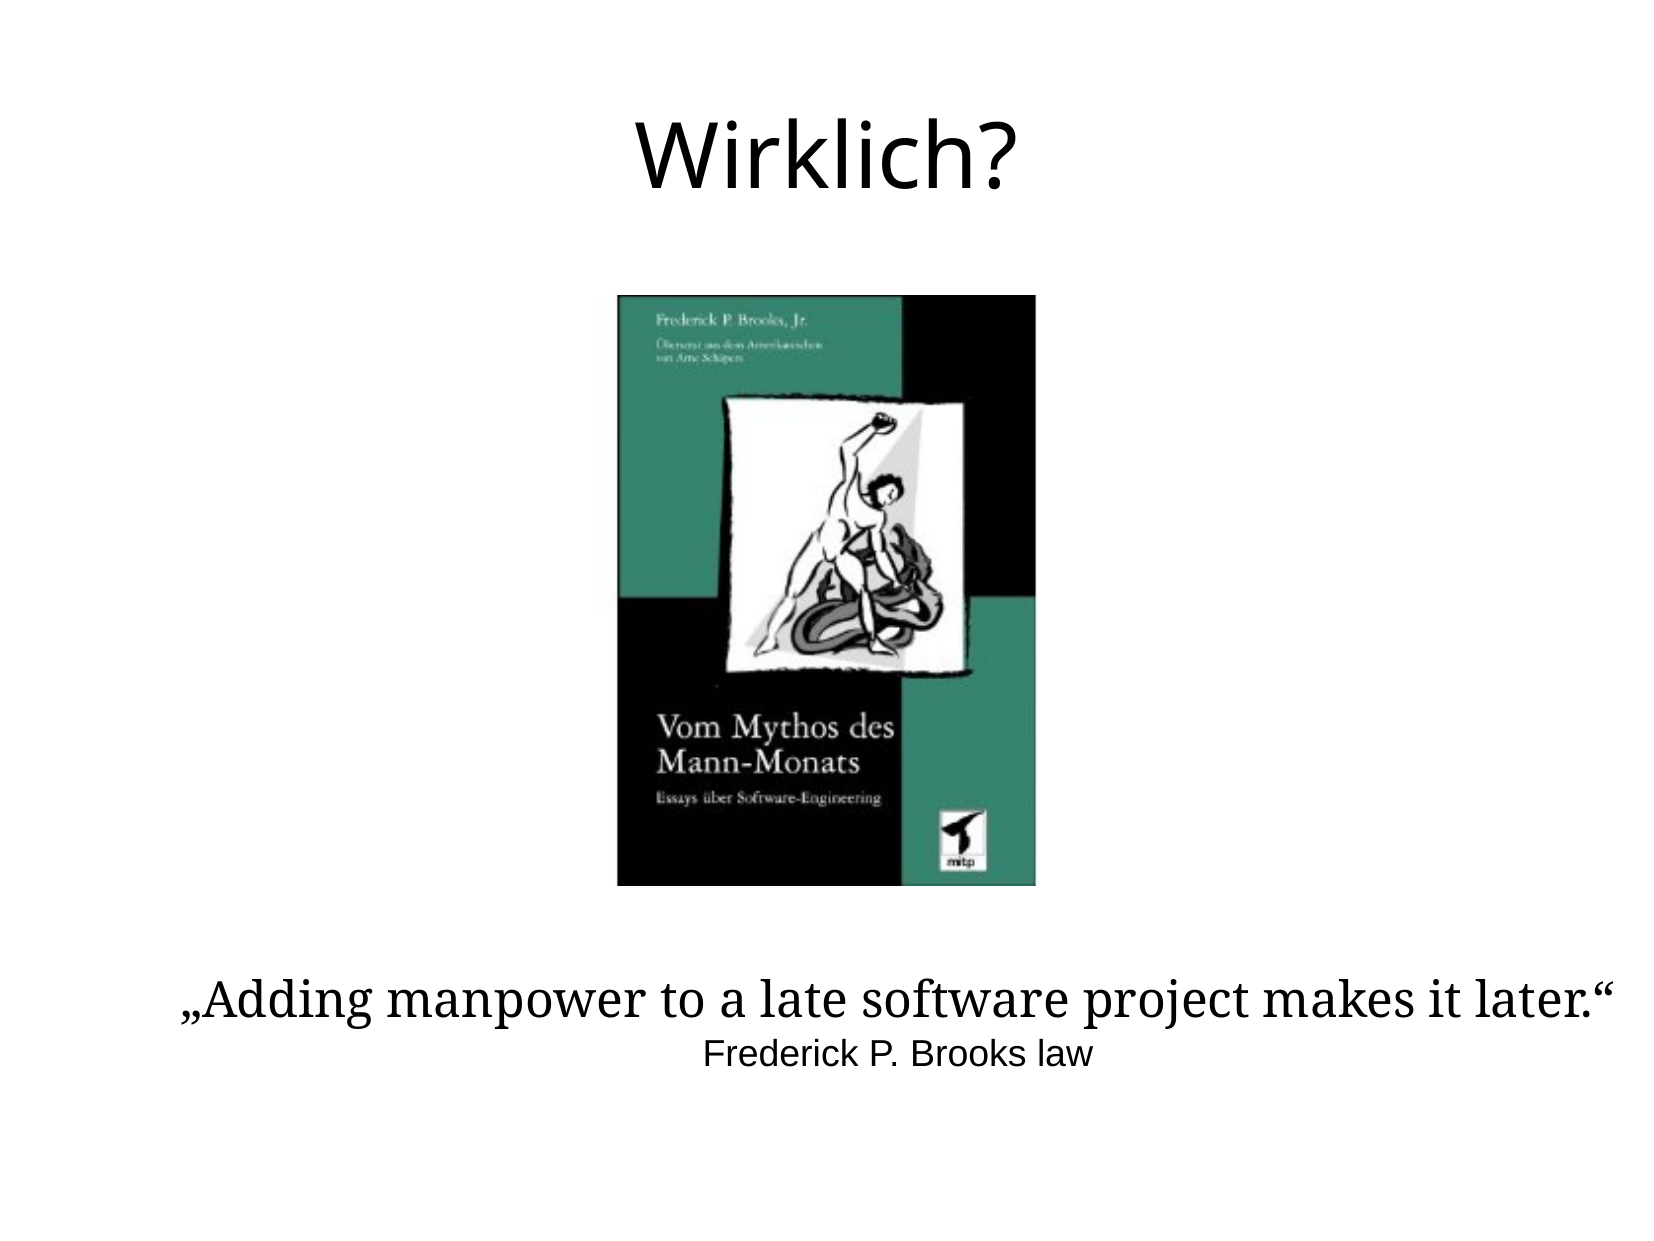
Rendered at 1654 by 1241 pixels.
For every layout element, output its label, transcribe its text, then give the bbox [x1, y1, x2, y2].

title Wirklich? [82, 49, 1571, 257]
picture [531, 295, 1123, 886]
text_box „Adding manpower to a late software project makes it later.“ Frederick P. Brooks law [165, 956, 1524, 1072]
